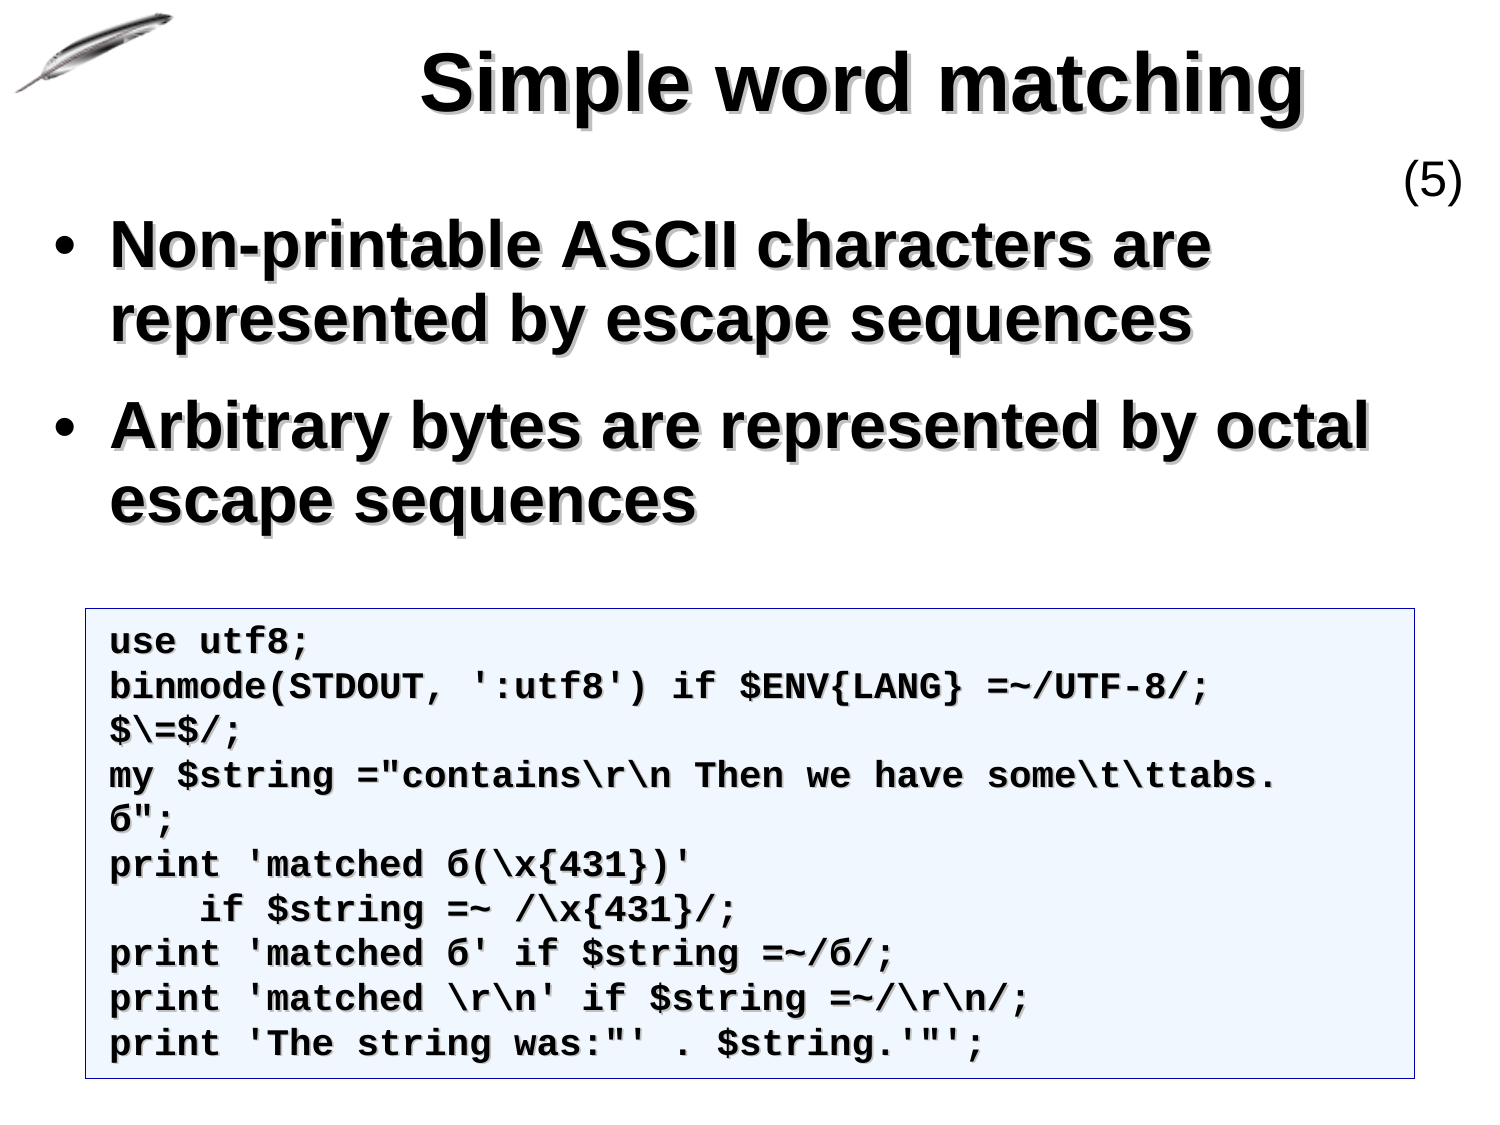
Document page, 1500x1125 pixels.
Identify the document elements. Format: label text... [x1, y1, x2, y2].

picture [11, 11, 179, 95]
list Non-printable ASCII characters are represented by escape sequences Arbitrary bytes are represented by octal escape sequences [53, 207, 1447, 1084]
title Simple word matching [419, 0, 1459, 176]
text_box use utf8; binmode(STDOUT, ':utf8') if $ENV{LANG} =~/UTF-8/; $\=$/; my $string ="contains\r\n Then we have some\t\ttabs. б"; print 'matched б(\x{431})' if $string =~ /\x{431}/; print 'matched б' if $string =~/б/; print 'matched \r\n' if $string =~/\r\n/; print 'The string was:"' . $string.'"'; [85, 608, 1415, 1079]
text_box (5) [1387, 141, 1479, 213]
